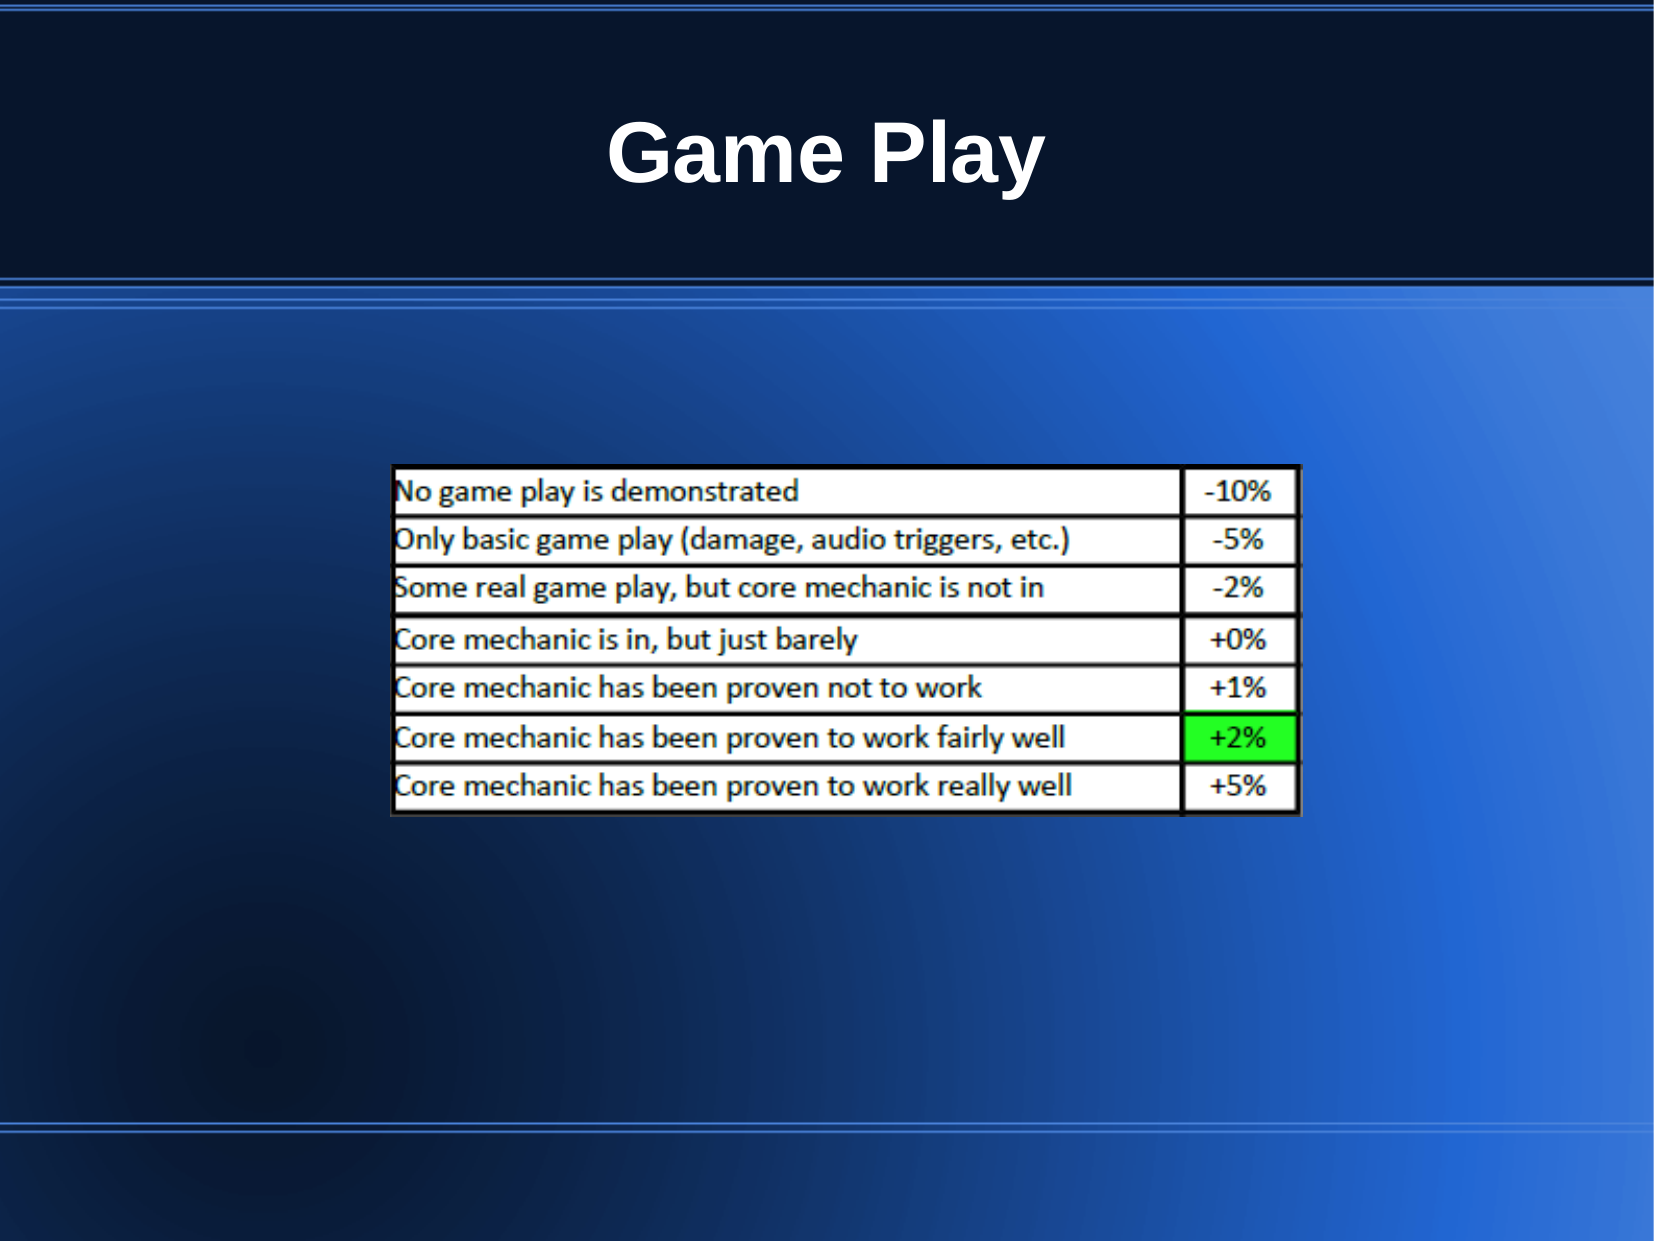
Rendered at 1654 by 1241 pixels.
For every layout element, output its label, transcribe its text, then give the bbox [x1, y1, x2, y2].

title Game Play [82, 49, 1571, 257]
picture [0, 0, 1654, 1241]
